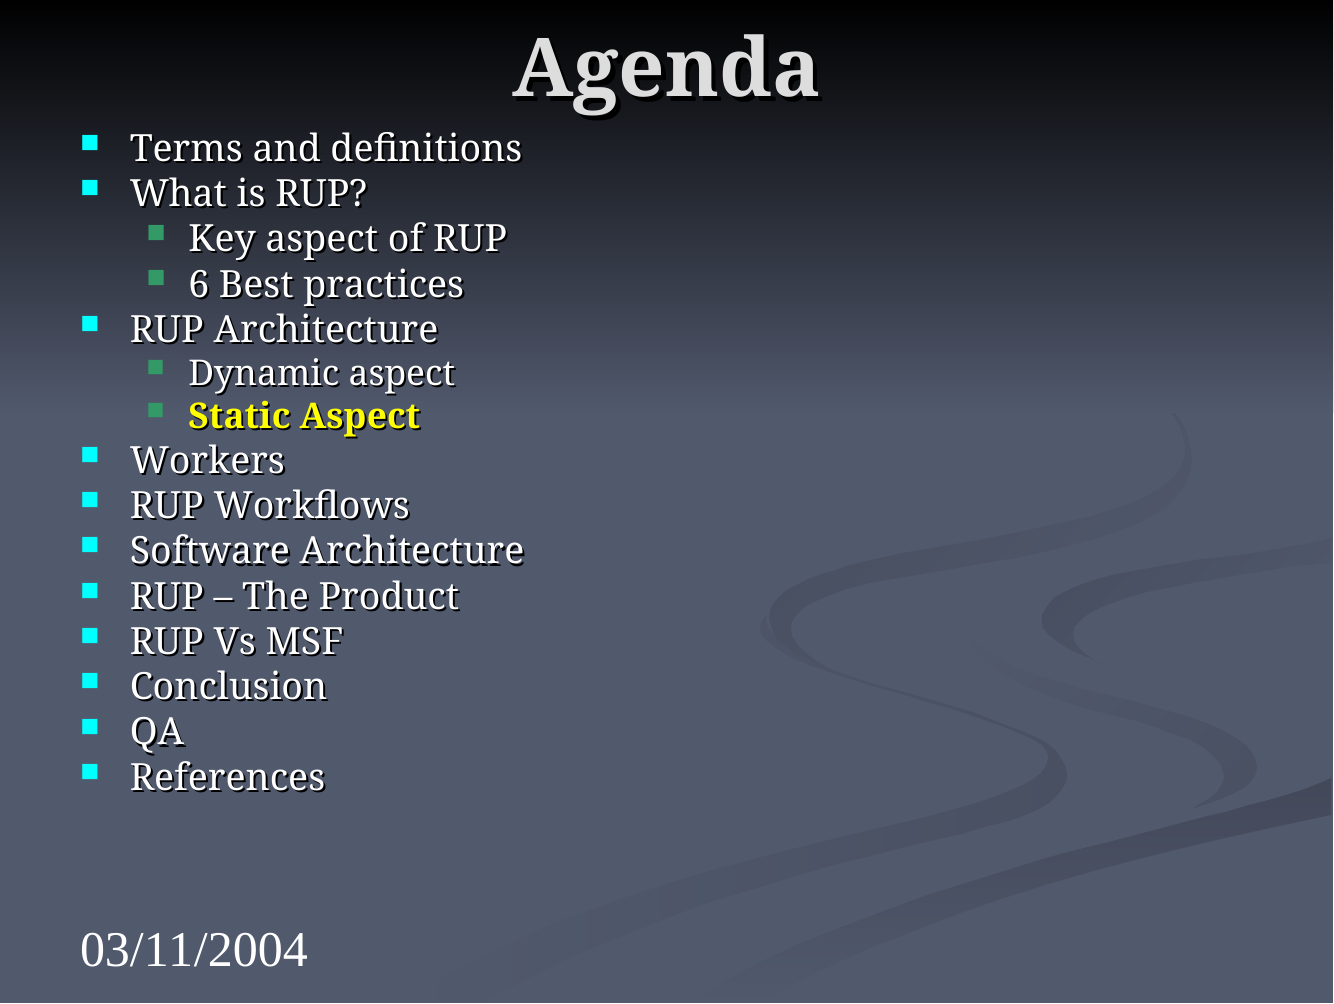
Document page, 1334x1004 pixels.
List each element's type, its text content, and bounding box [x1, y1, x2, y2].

list Terms and definitions What is RUP? Key aspect of RUP 6 Best practices RUP Architecture Dynamic aspect Static Aspect Workers RUP Workflows Software Architecture RUP – The Product RUP Vs MSF Conclusion QA References [66, 125, 1267, 862]
title Agenda [66, 0, 1267, 125]
